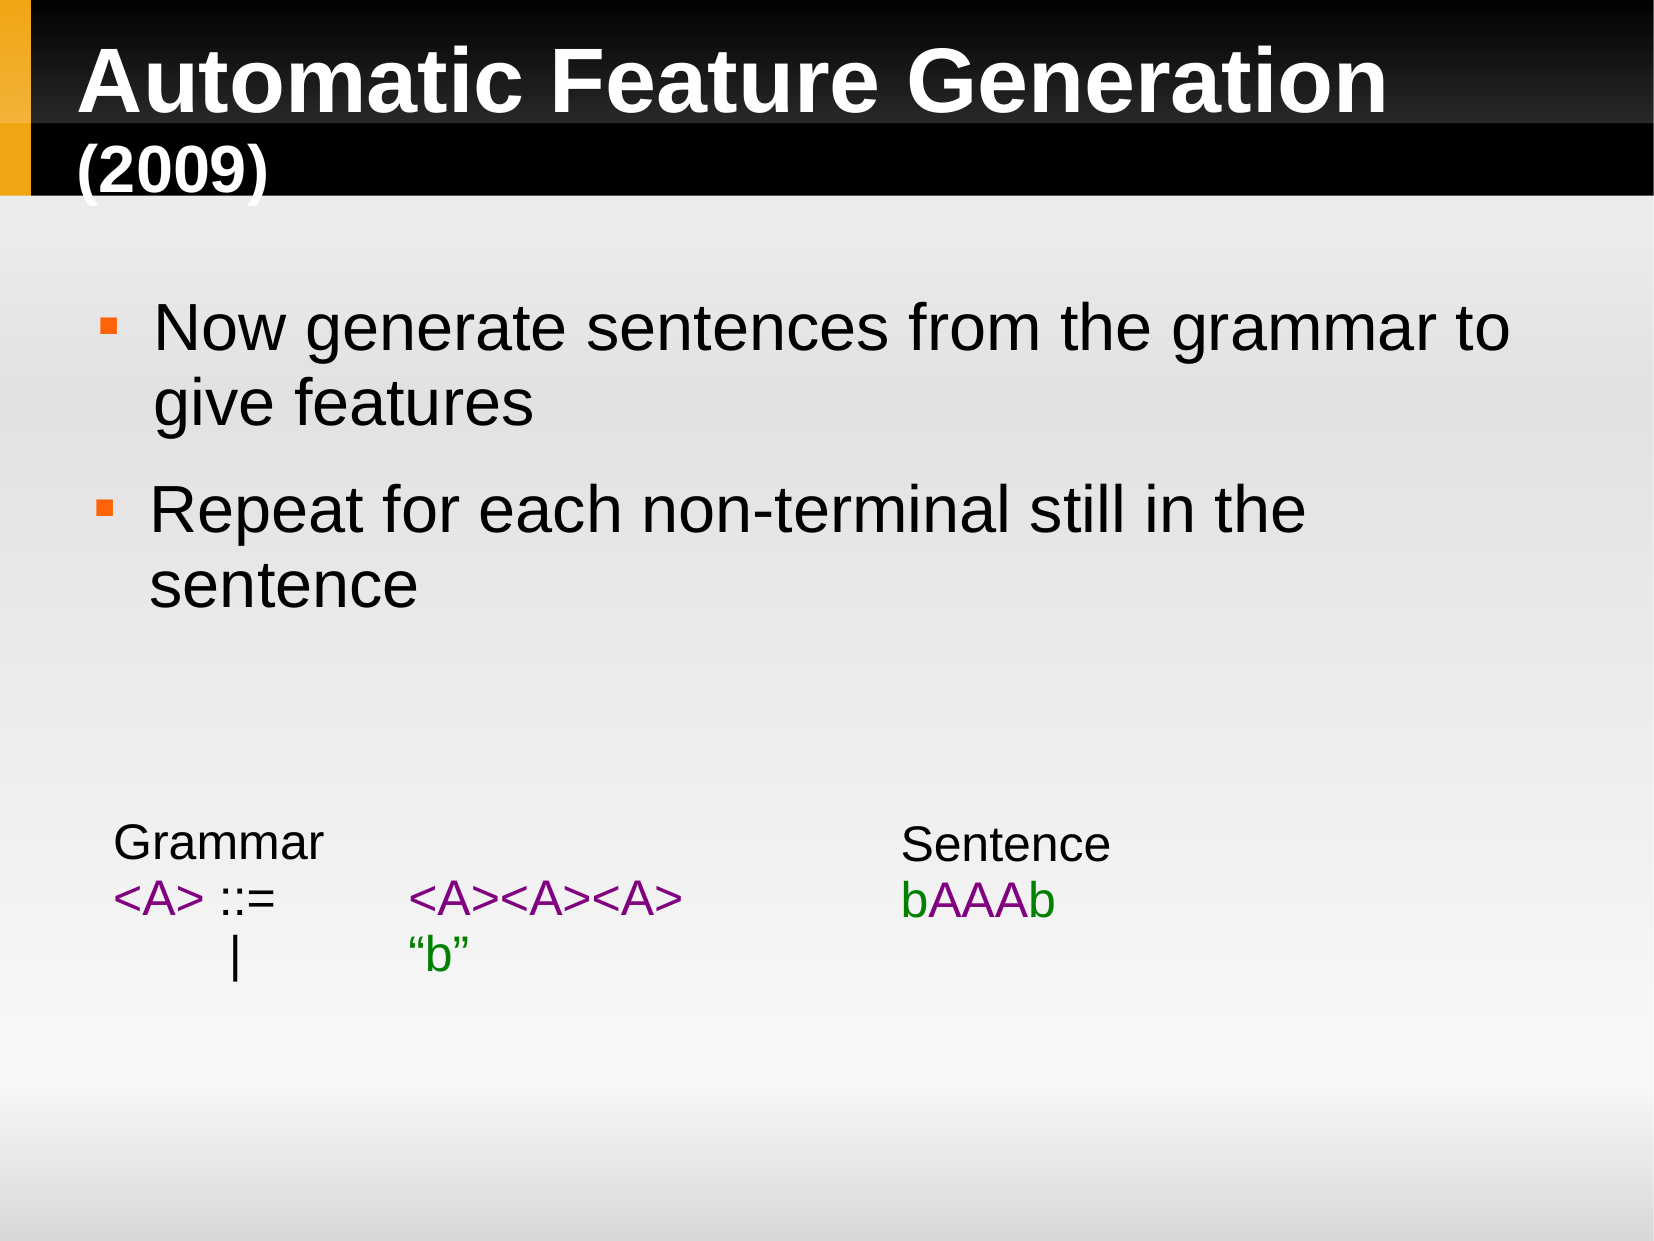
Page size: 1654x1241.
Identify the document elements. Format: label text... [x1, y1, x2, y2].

picture [0, 0, 1654, 1241]
list Now generate sentences from the grammar to give features [82, 290, 1571, 457]
text_box bAAAb [885, 864, 1615, 942]
list Repeat for each non-terminal still in the sentence [78, 472, 1567, 639]
text_box Sentence [885, 809, 1615, 864]
text_box Grammar <A> ::= <A><A><A> | “b” [98, 807, 713, 1008]
title Automatic Feature Generation (2009) [76, 14, 1565, 222]
